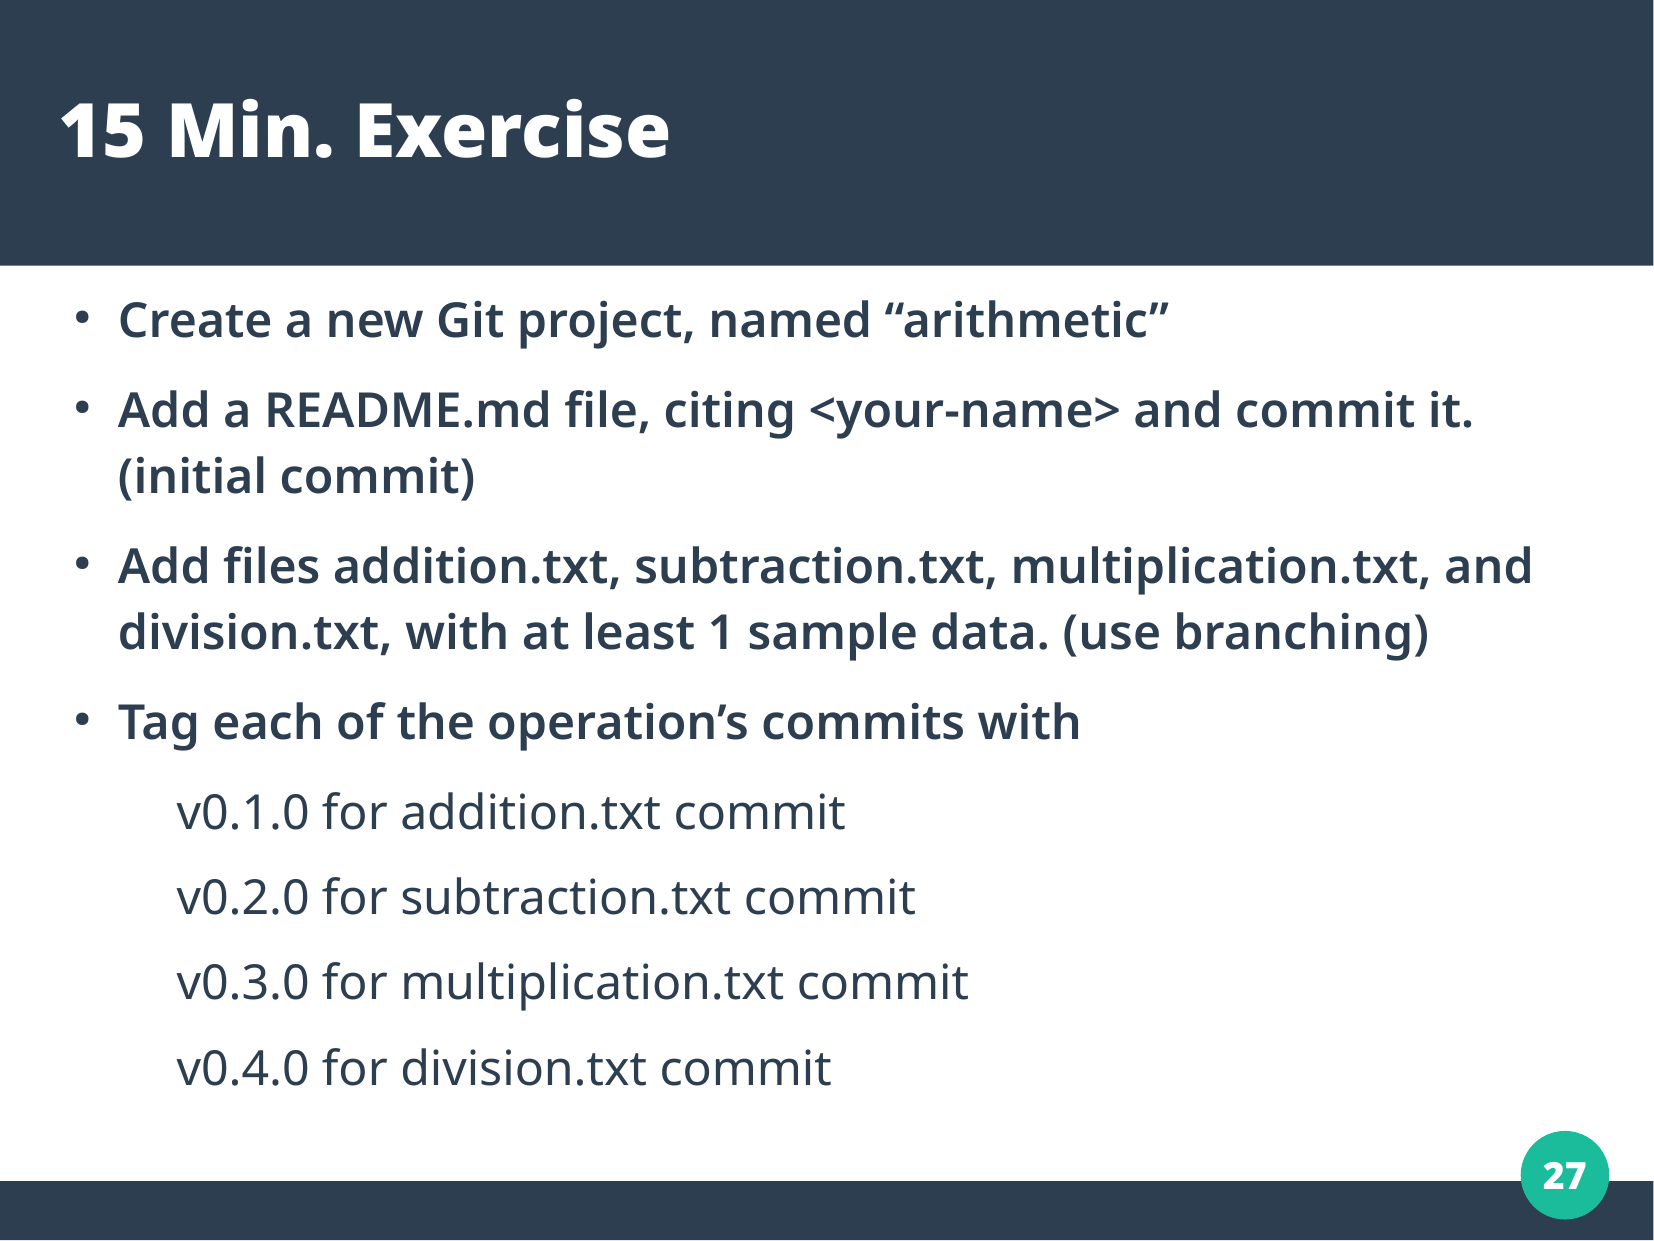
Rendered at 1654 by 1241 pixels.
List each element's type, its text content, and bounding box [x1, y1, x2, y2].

title 15 Min. Exercise [59, 49, 1595, 207]
list Create a new Git project, named “arithmetic” Add a README.md file, citing <your-name> and commit it. (initial commit) Add files addition.txt, subtraction.txt, multiplication.txt, and division.txt, with at least 1 sample data. (use branching) Tag each of the operation’s commits with v0.1.0 for addition.txt commit v0.2.0 for subtraction.txt commit v0.3.0 for multiplication.txt commit v0.4.0 for division.txt commit [59, 285, 1595, 1113]
